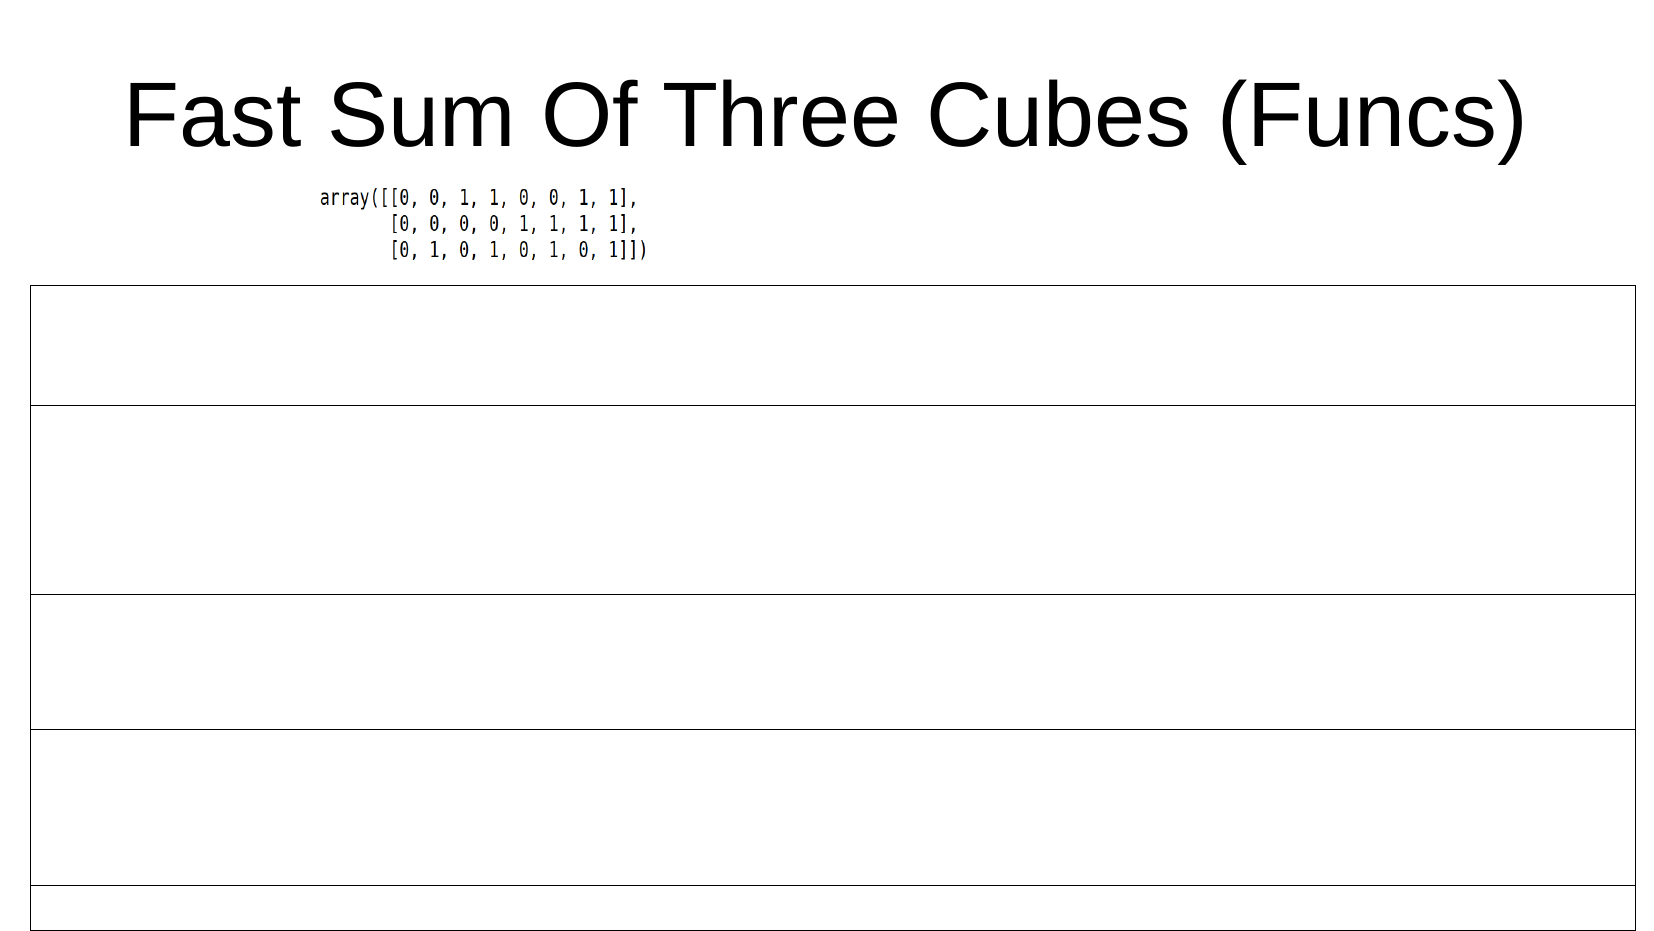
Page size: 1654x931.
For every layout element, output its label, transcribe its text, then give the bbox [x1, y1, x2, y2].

text_box [30, 285, 1636, 931]
title Fast Sum Of Three Cubes (Funcs) [82, 37, 1571, 193]
picture [222, 193, 1483, 285]
